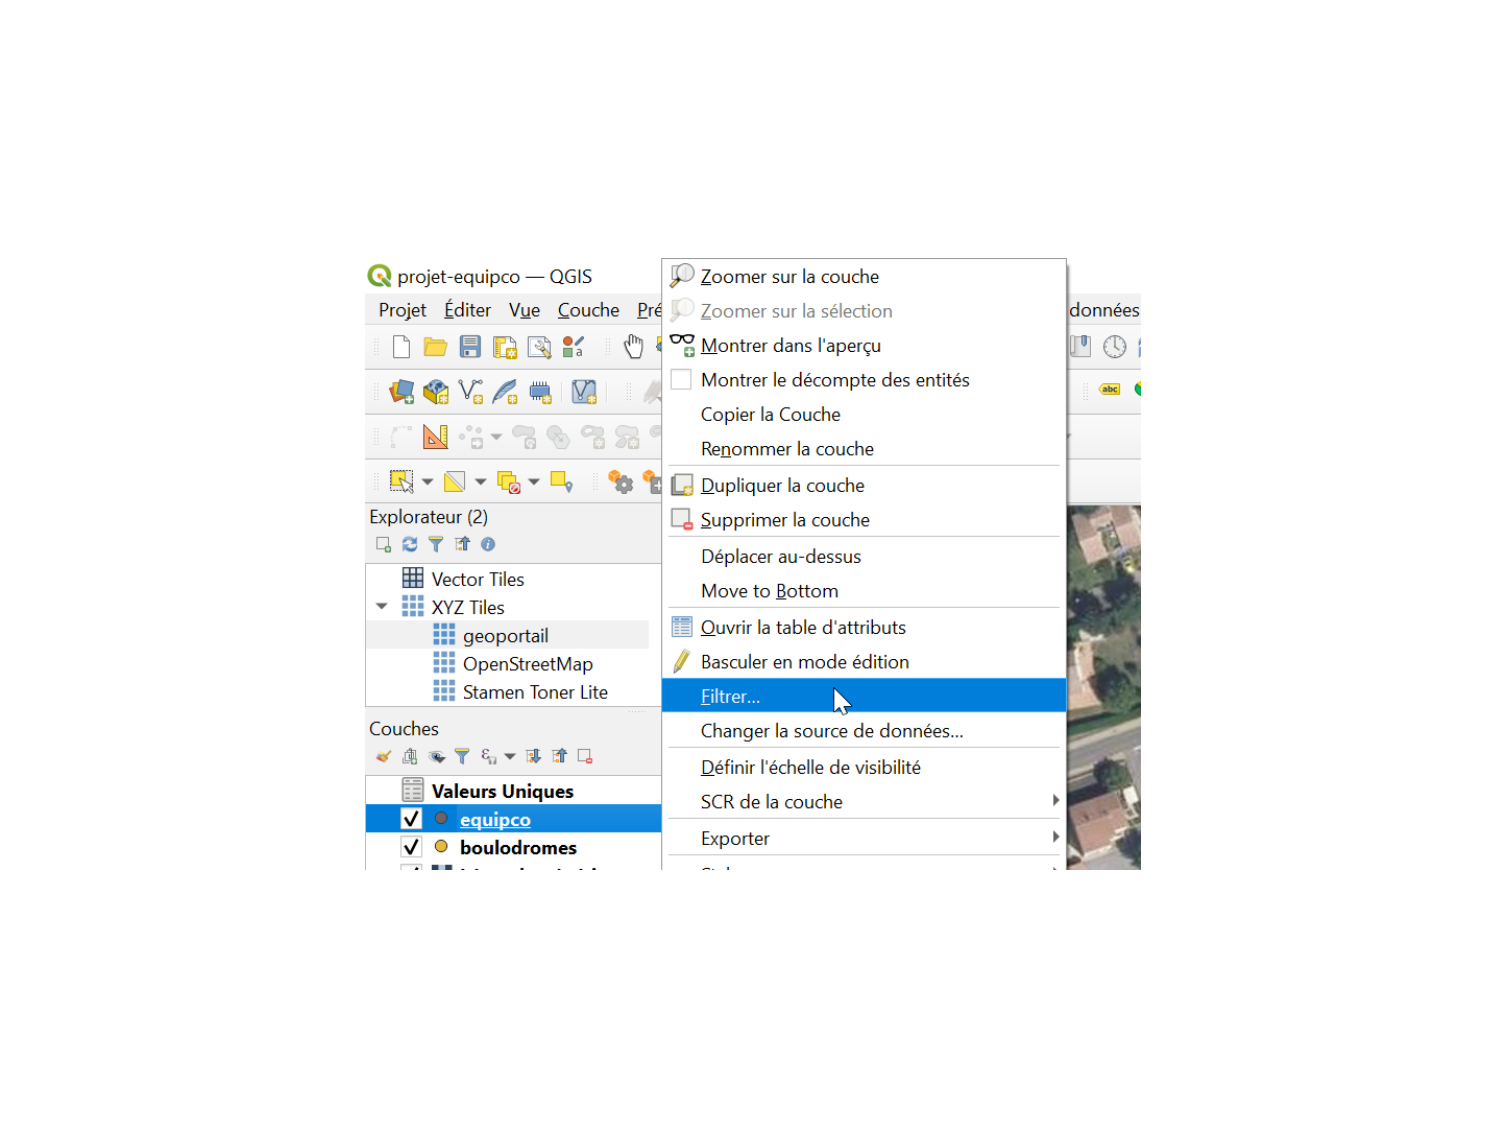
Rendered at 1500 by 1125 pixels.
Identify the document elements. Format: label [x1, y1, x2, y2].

picture [365, 258, 1141, 870]
